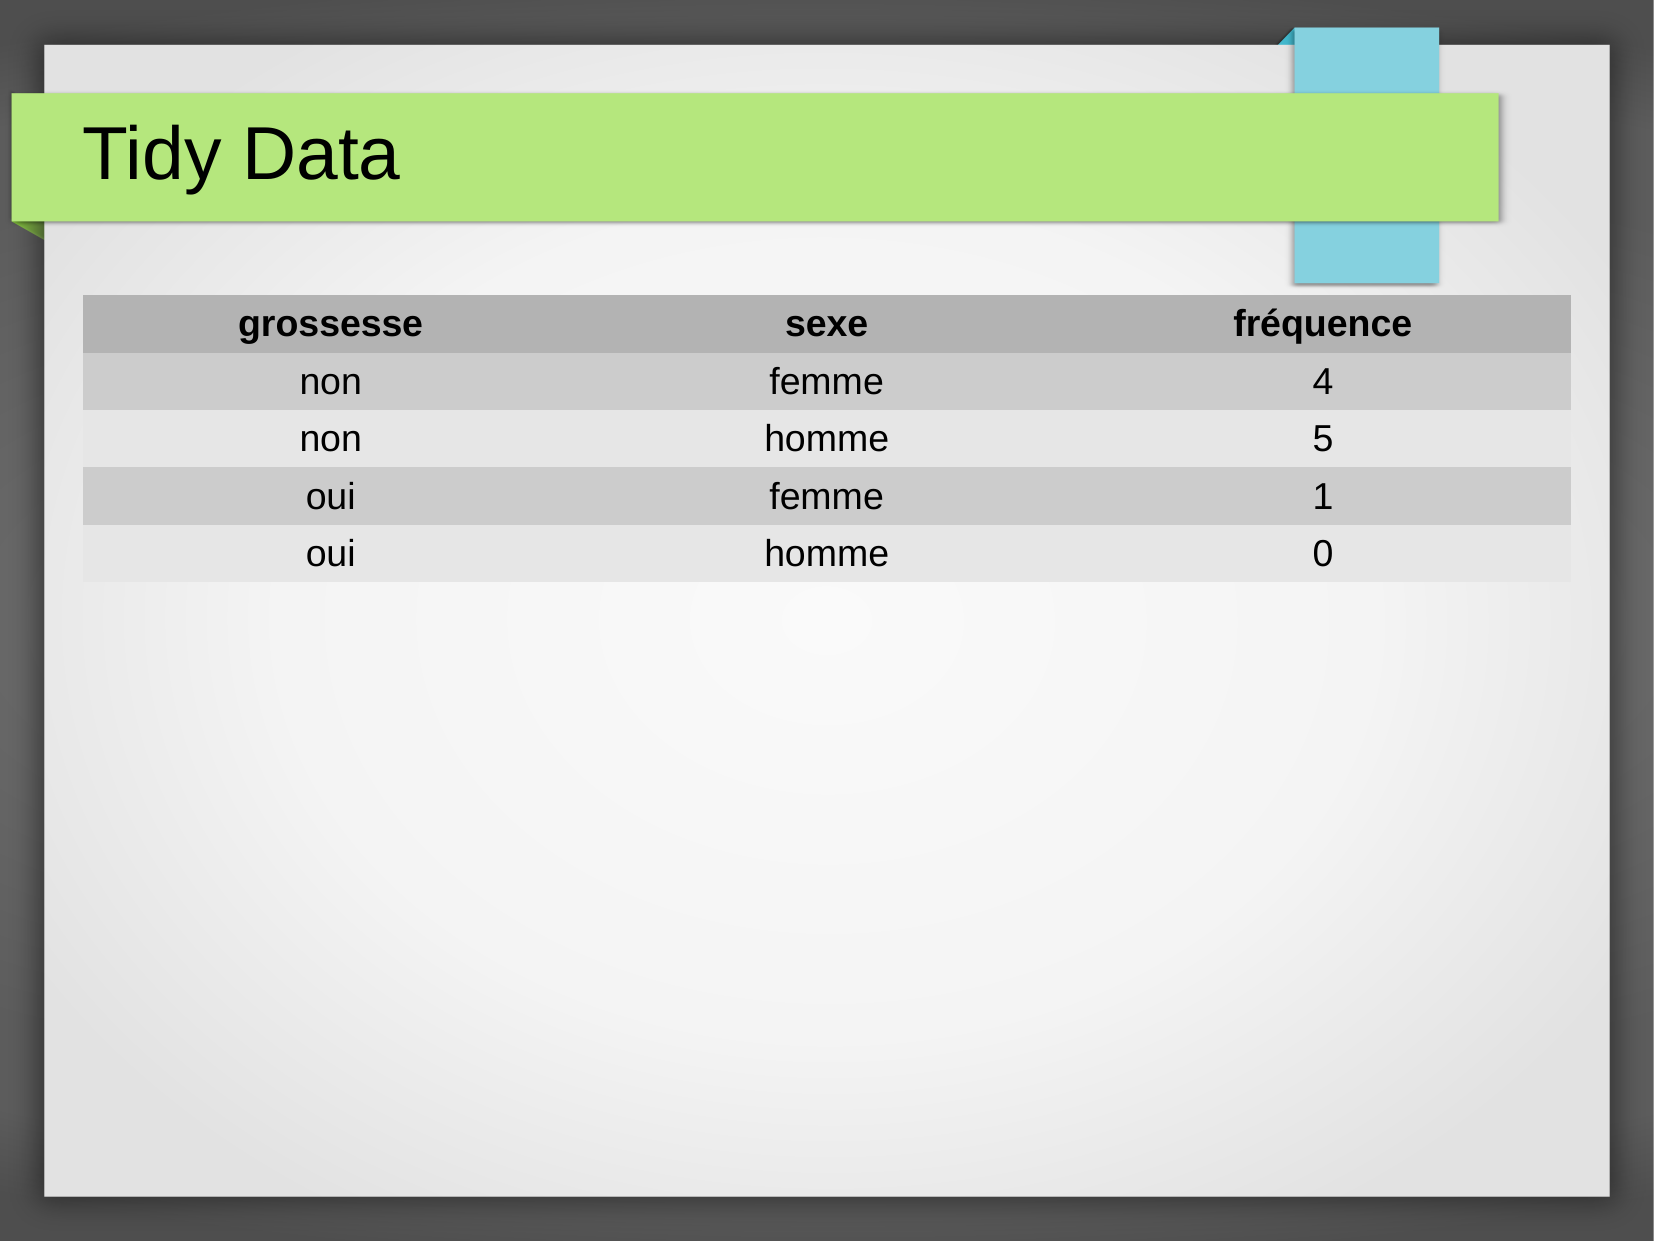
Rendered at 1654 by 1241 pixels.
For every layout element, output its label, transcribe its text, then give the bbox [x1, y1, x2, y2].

table_cell 1 [1075, 467, 1571, 525]
table_cell oui [83, 467, 579, 525]
table_header sexe [579, 295, 1075, 353]
table_header grossesse [83, 295, 579, 353]
table_header fréquence [1075, 295, 1571, 353]
table_cell homme [579, 410, 1075, 467]
table_cell 4 [1075, 353, 1571, 410]
picture [0, 0, 1654, 1241]
table_cell non [83, 410, 579, 467]
table_cell oui [83, 525, 579, 582]
table_cell 5 [1075, 410, 1571, 467]
table_cell femme [579, 467, 1075, 525]
table_cell non [83, 353, 579, 410]
table_cell homme [579, 525, 1075, 582]
table_cell femme [579, 353, 1075, 410]
table_cell 0 [1075, 525, 1571, 582]
title Tidy Data [82, 94, 1264, 213]
